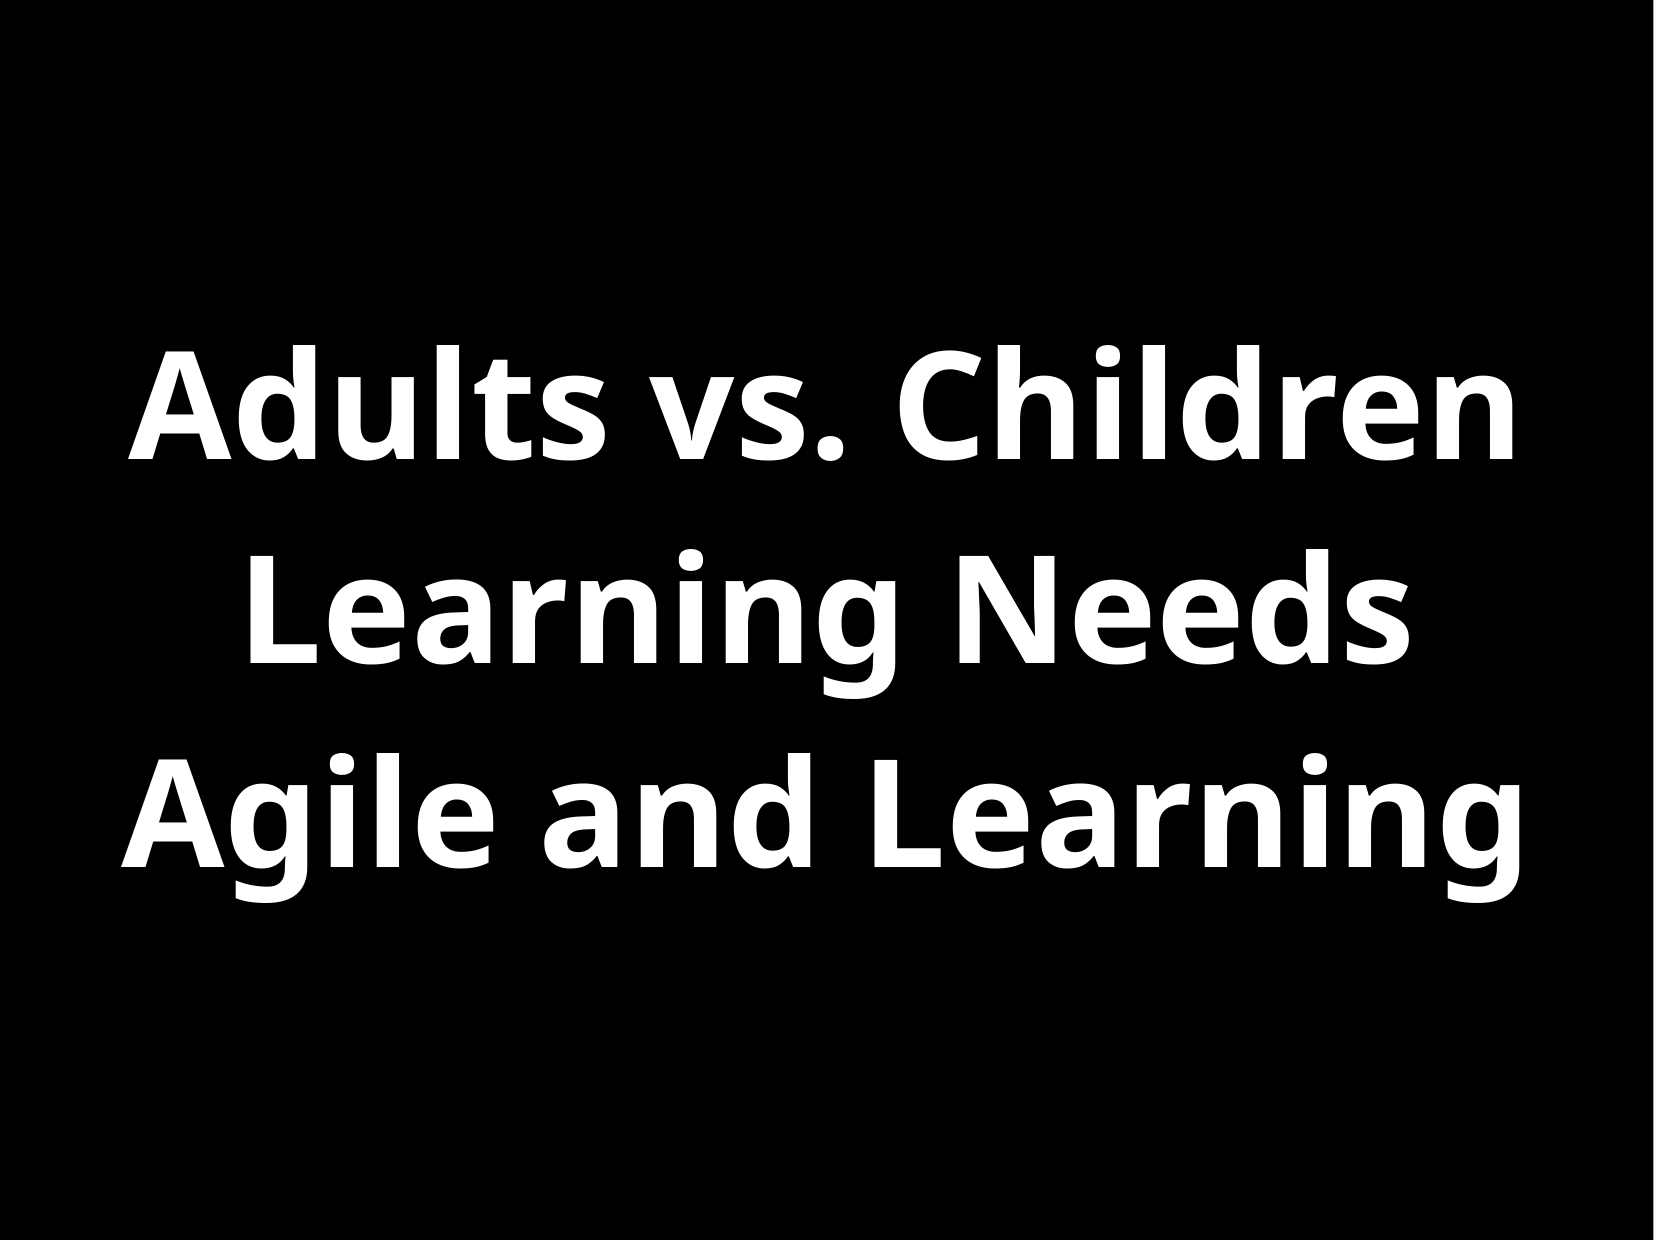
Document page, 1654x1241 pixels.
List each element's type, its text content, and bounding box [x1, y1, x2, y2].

title Adults vs. Children Learning Needs Agile and Learning [82, 66, 1571, 1145]
